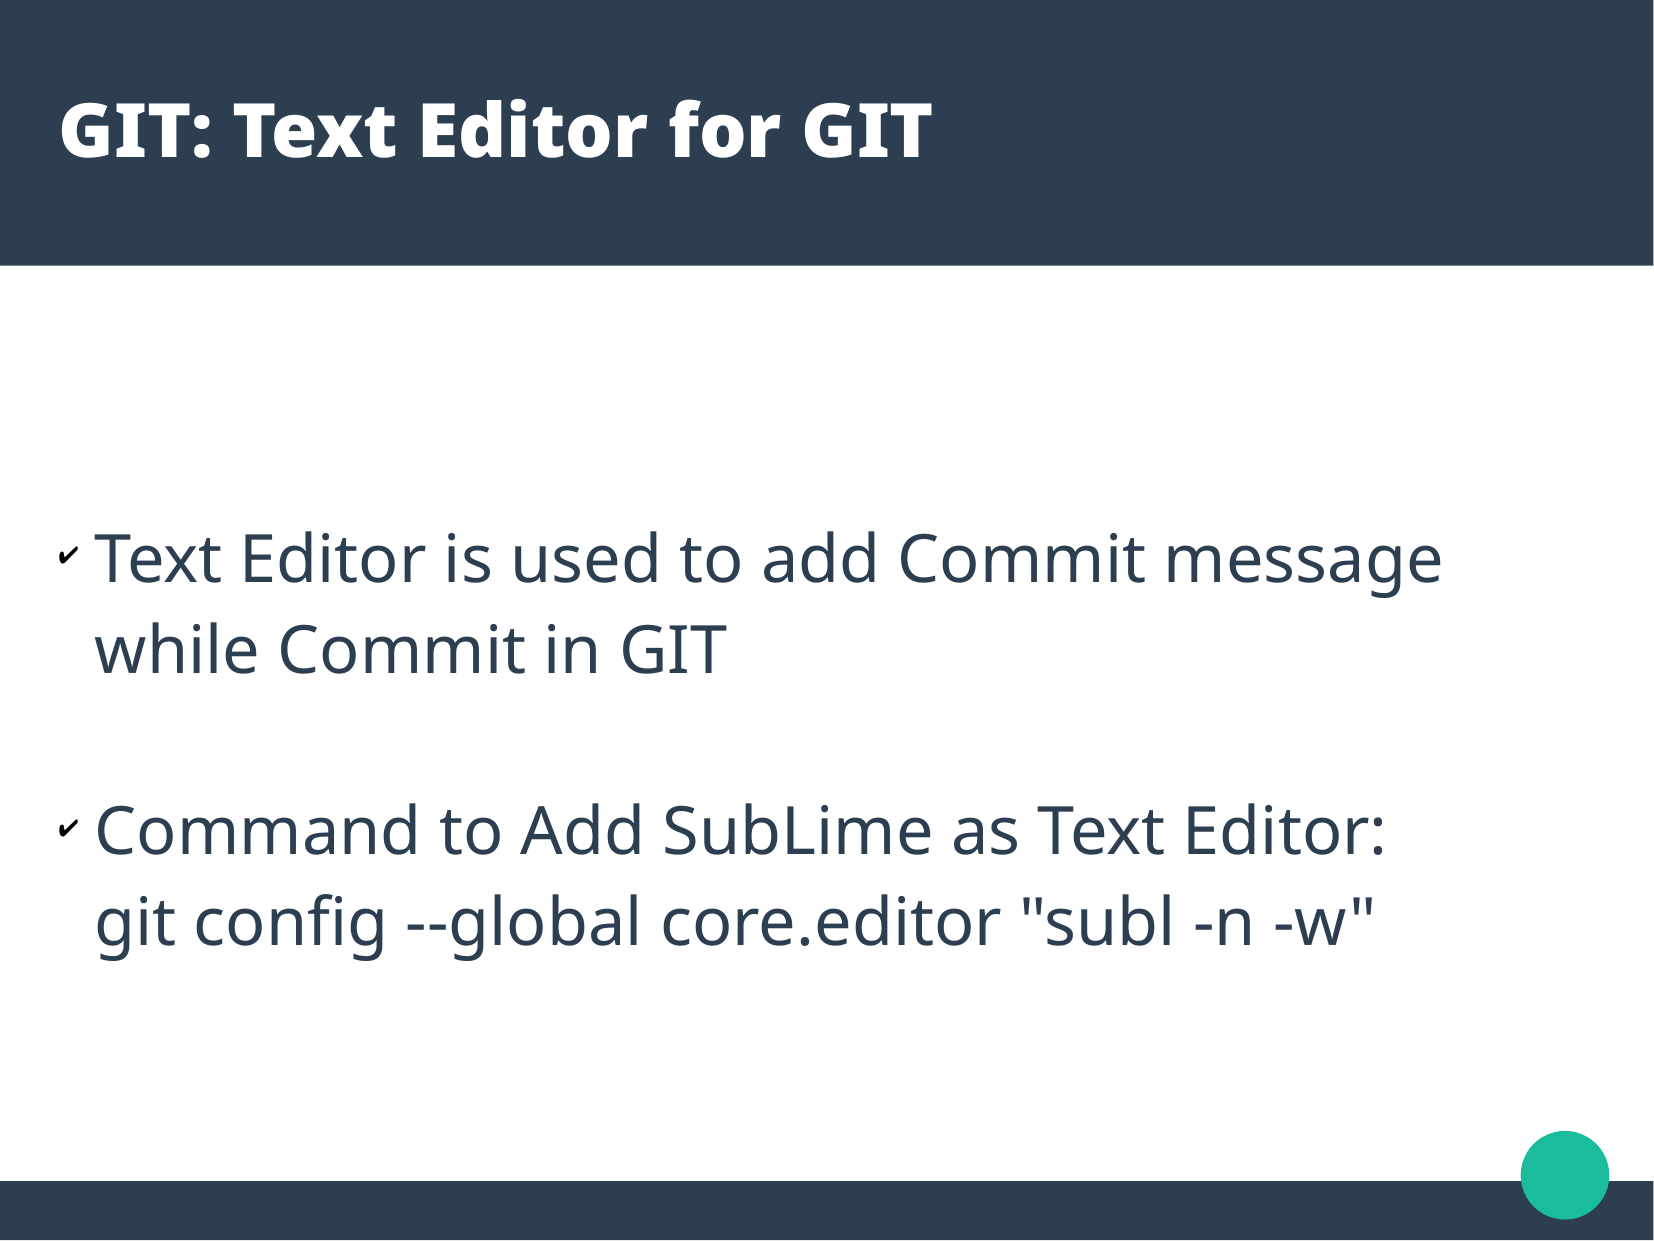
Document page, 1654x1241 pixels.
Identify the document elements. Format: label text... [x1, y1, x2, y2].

title GIT: Text Editor for GIT [59, 40, 1595, 216]
subtitle Text Editor is used to add Commit message while Commit in GIT Command to Add SubLime as Text Editor: git config --global core.editor "subl -n -w" [59, 271, 1595, 1205]
